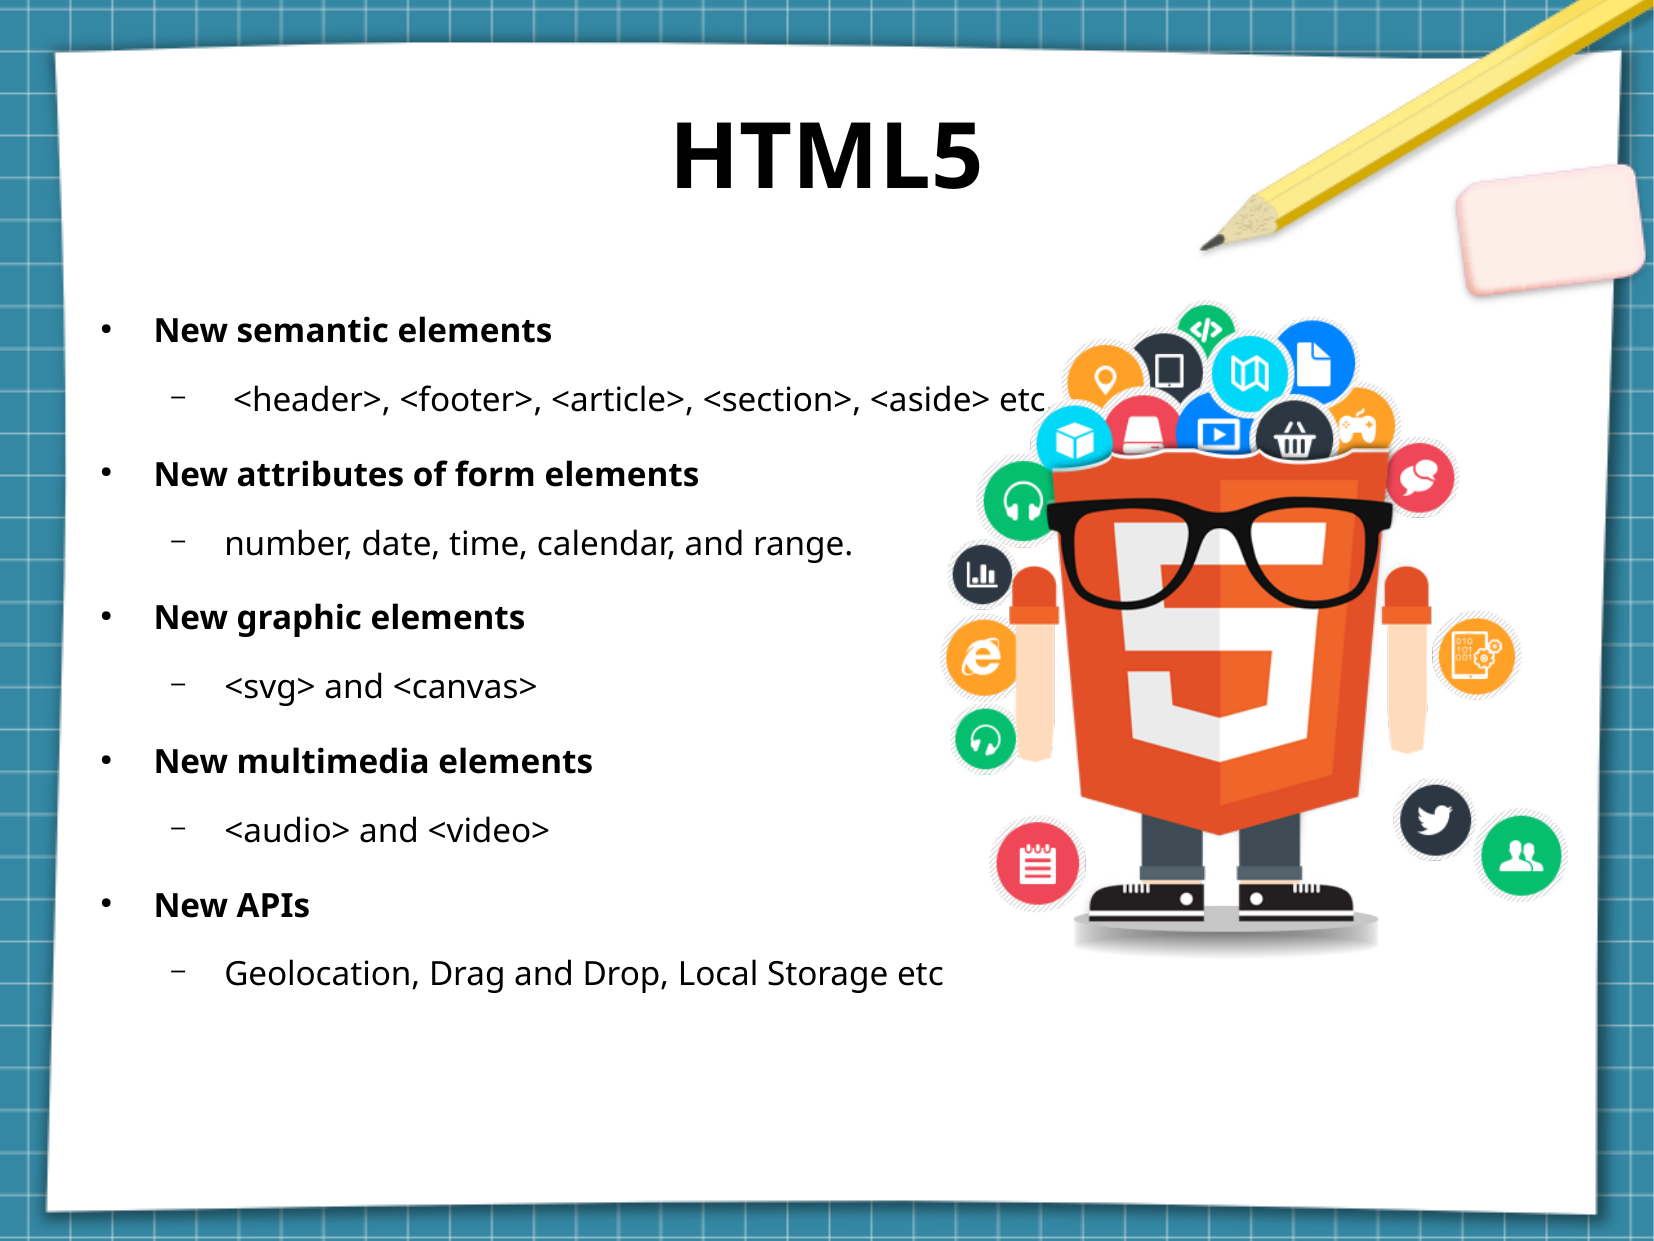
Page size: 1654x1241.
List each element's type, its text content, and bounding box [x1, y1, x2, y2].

title HTML5 [82, 49, 1571, 257]
picture [0, 0, 1654, 1241]
list New semantic elements <header>, <footer>, <article>, <section>, <aside> etc. New attributes of form elements number, date, time, calendar, and range. New graphic elements <svg> and <canvas> New multimedia elements <audio> and <video> New APIs Geolocation, Drag and Drop, Local Storage etc [82, 307, 1571, 1039]
